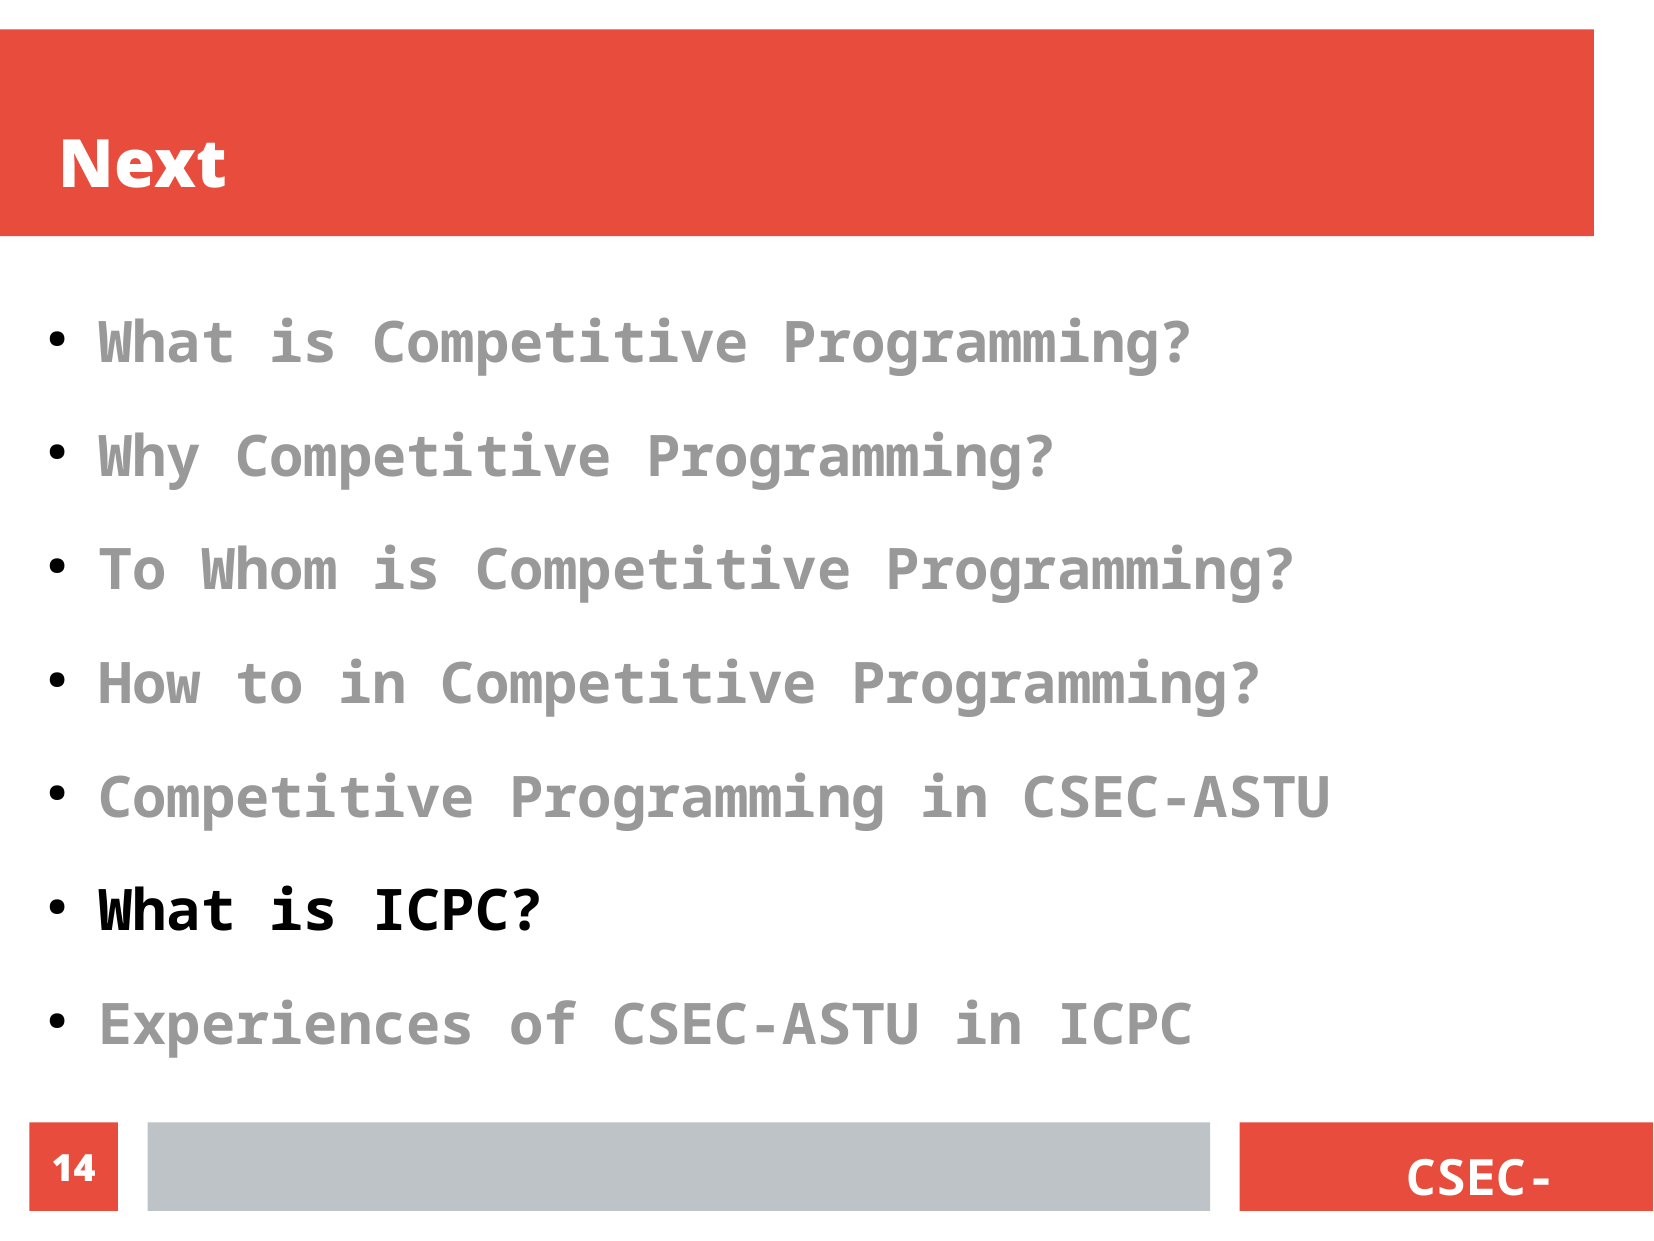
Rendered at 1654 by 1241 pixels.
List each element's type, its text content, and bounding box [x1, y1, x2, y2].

title Next [58, 58, 1594, 207]
text_box CSEC-ASTU [1391, 1134, 1653, 1241]
list What is Competitive Programming? Why Competitive Programming? To Whom is Competitive Programming? How to in Competitive Programming? Competitive Programming in CSEC-ASTU What is ICPC? Experiences of CSEC-ASTU in ICPC [47, 301, 1553, 1070]
